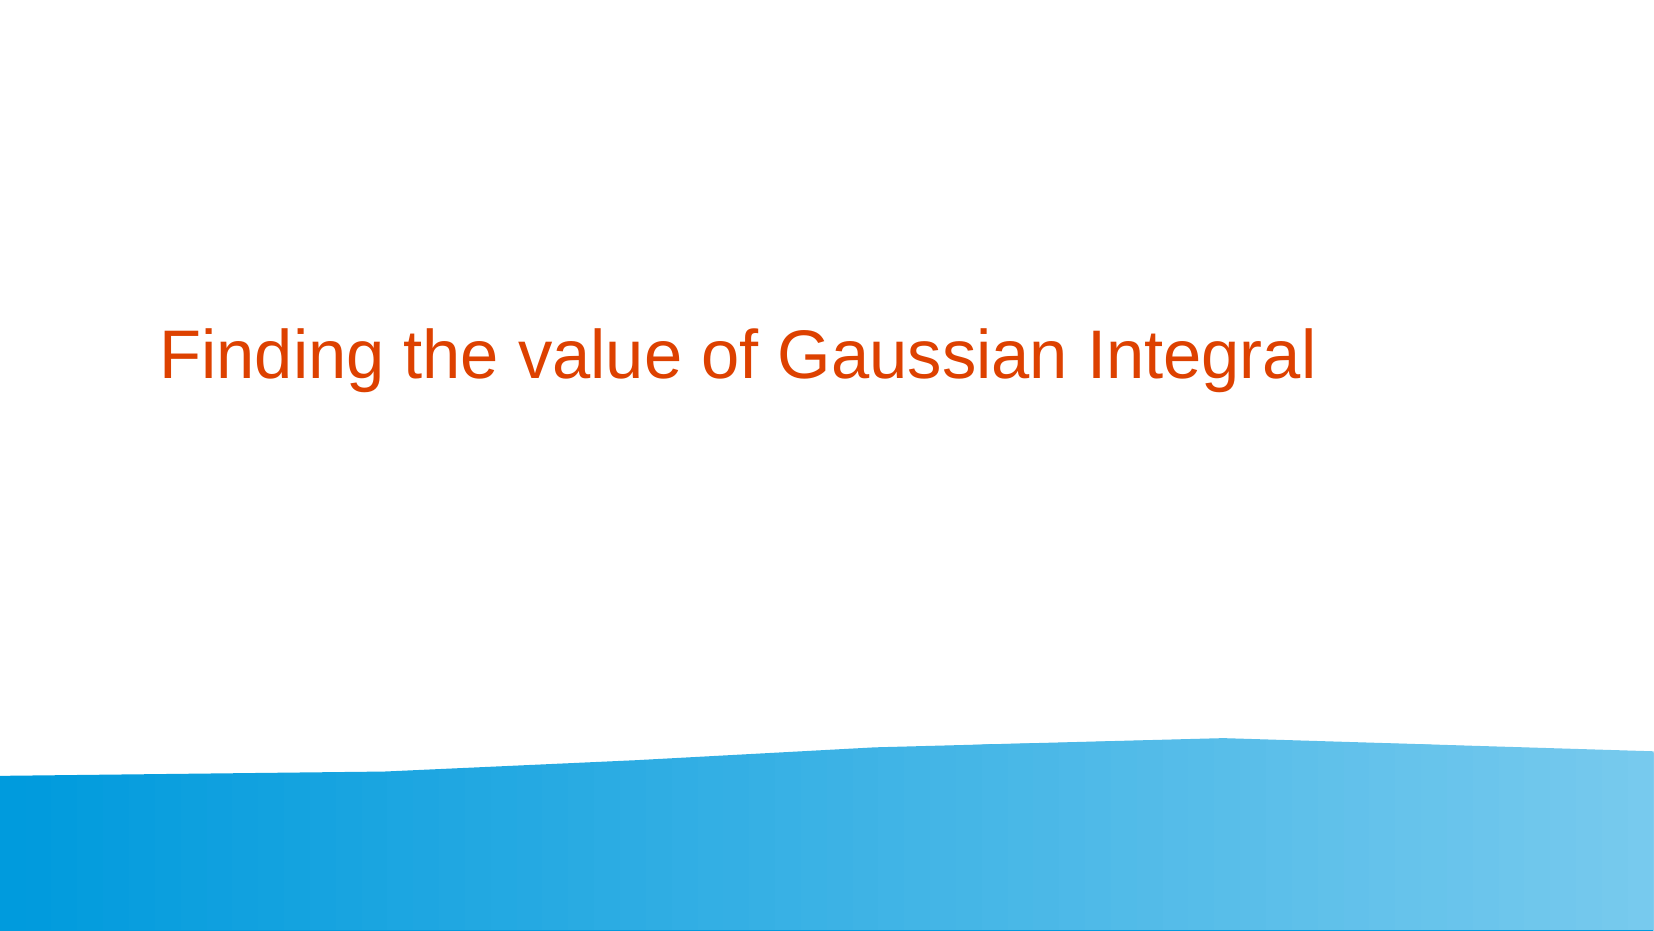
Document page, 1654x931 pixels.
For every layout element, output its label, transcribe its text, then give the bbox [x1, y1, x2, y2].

title Finding the value of Gaussian Integral [0, 265, 1477, 443]
